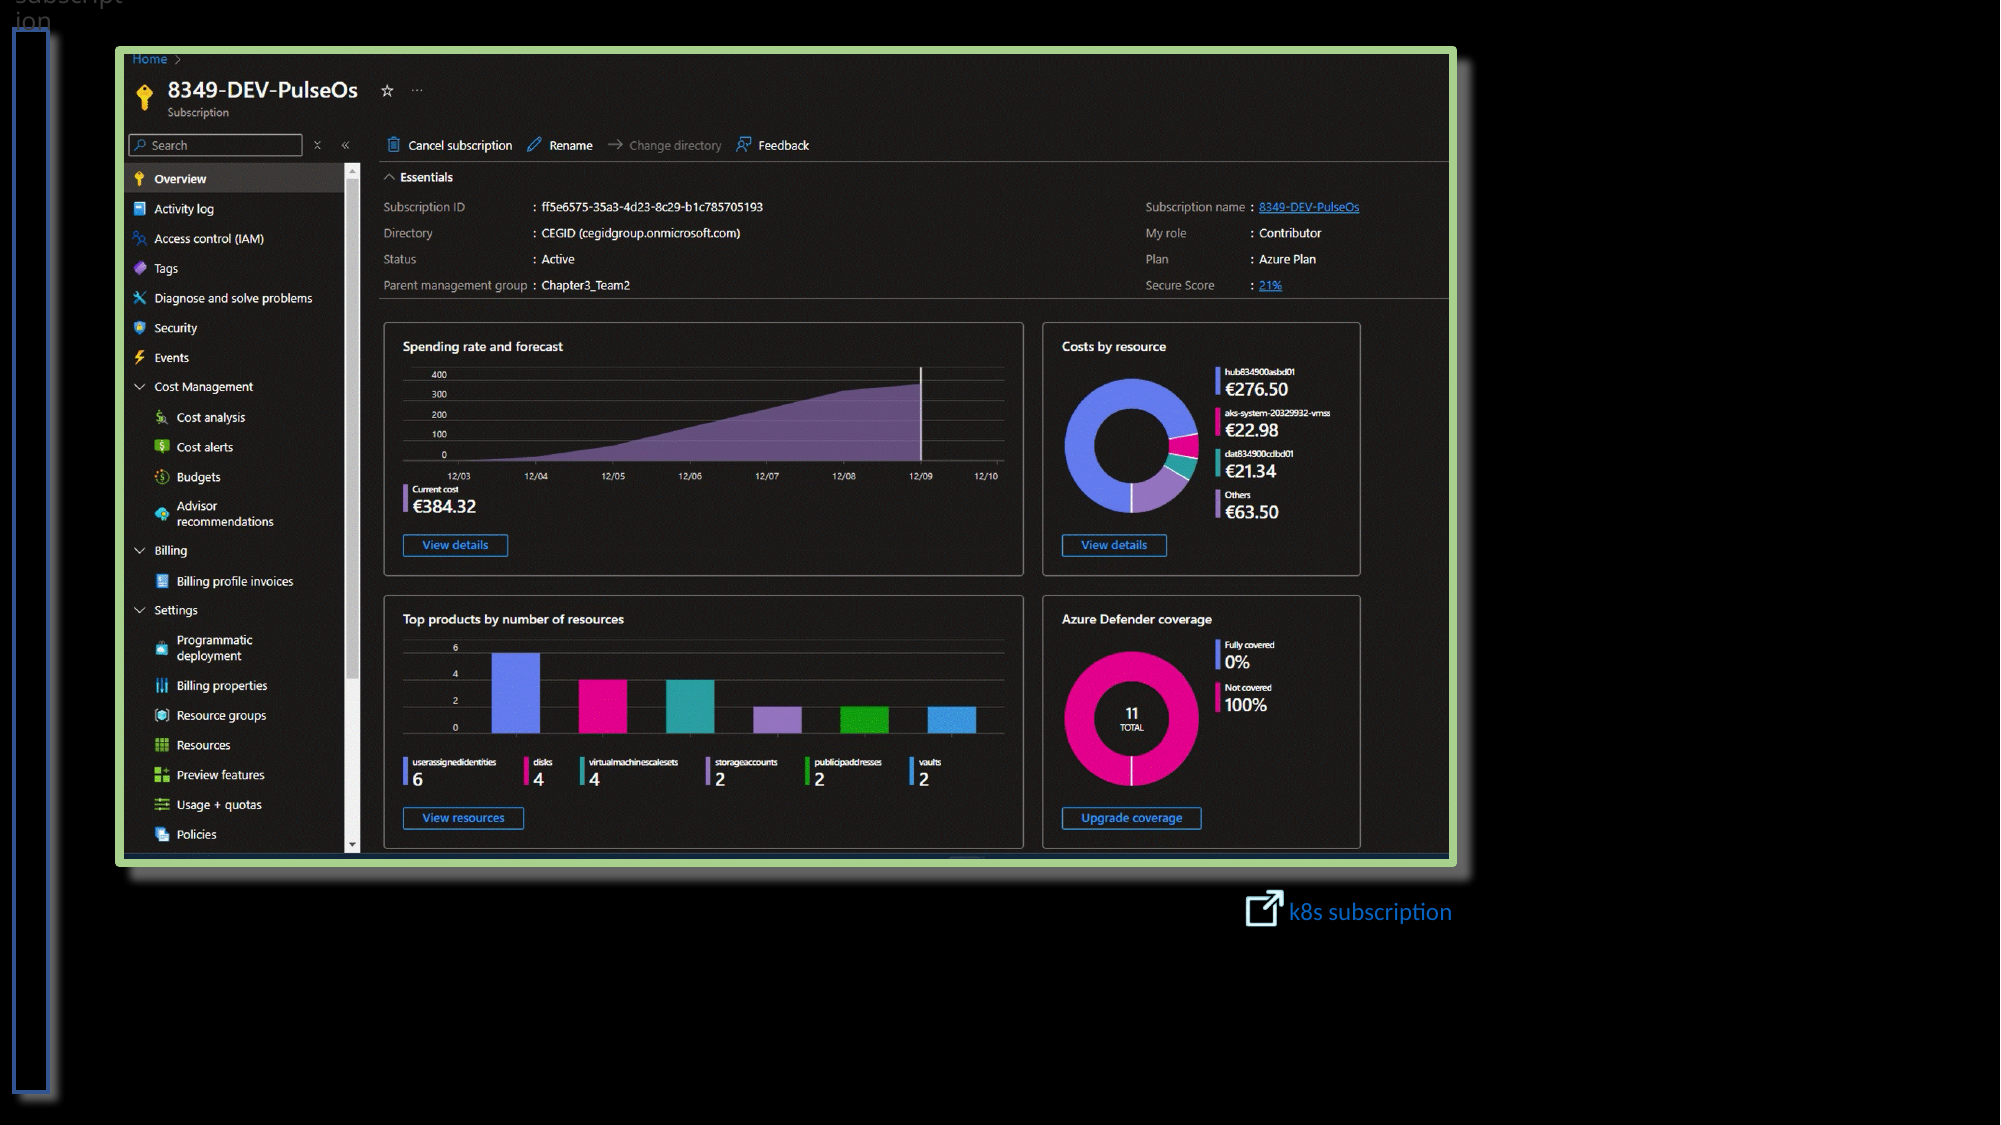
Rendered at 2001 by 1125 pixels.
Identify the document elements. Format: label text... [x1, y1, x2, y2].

text_box k8s subscription [1274, 887, 1468, 933]
picture [123, 53, 1449, 859]
title 2. subscription [0, 0, 145, 1125]
picture [1241, 885, 1288, 932]
